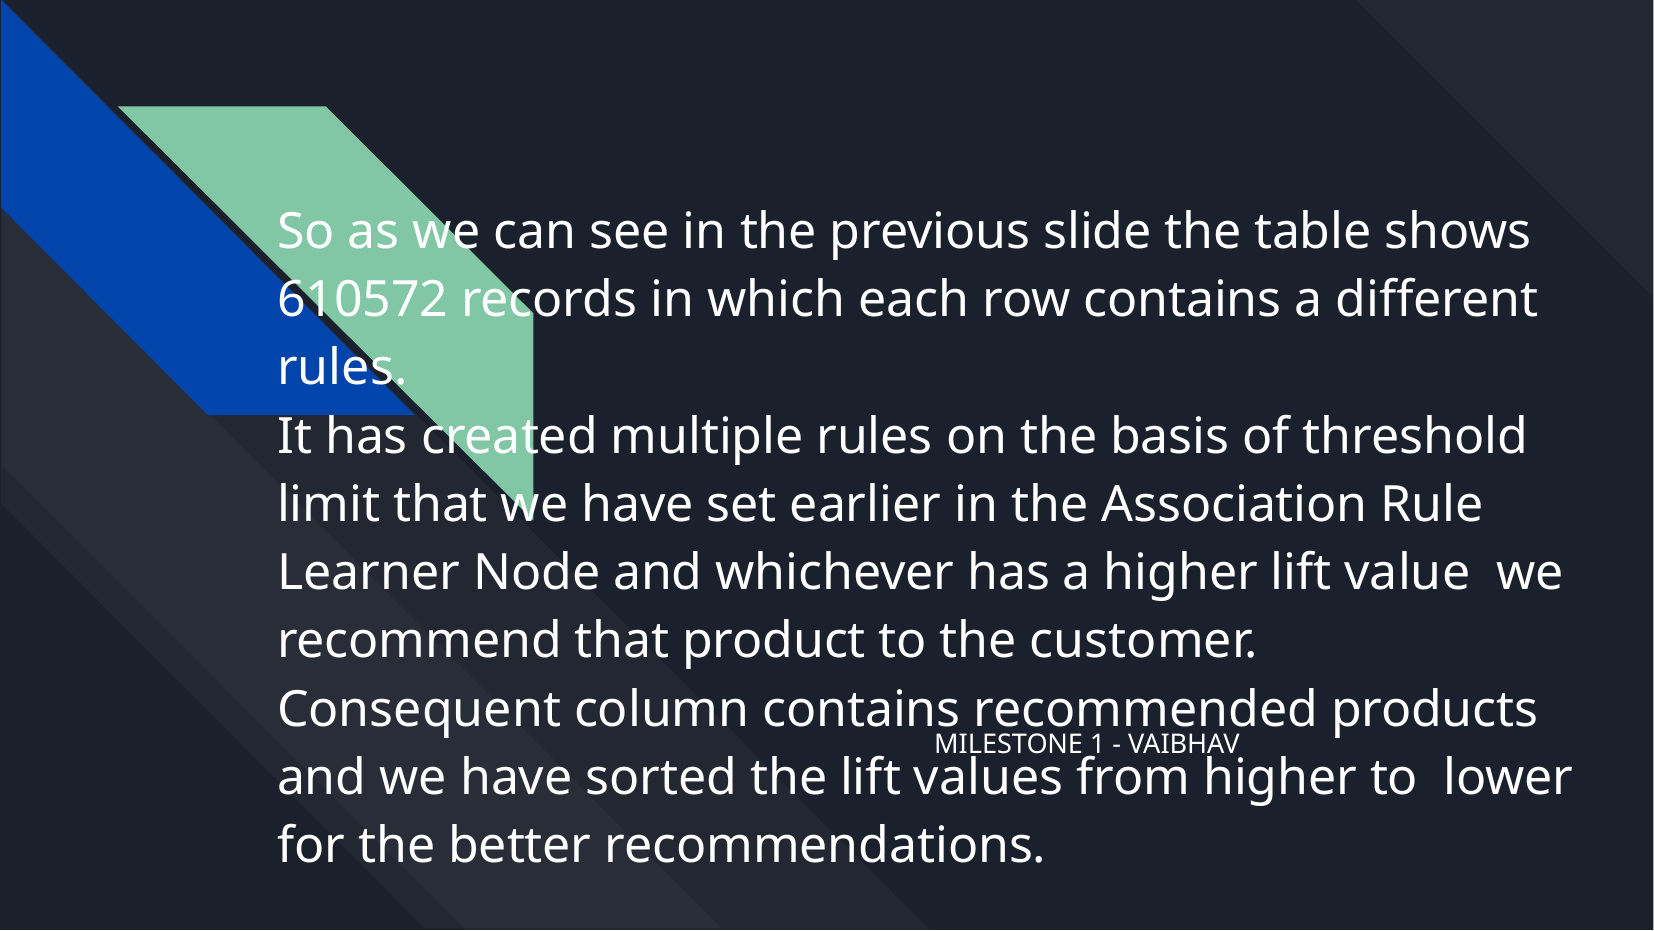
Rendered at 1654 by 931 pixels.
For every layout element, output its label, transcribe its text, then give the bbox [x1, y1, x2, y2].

text_box So as we can see in the previous slide the table shows 610572 records in which each row contains a different rules. It has created multiple rules on the basis of threshold limit that we have set earlier in the Association Rule Learner Node and whichever has a higher lift value we recommend that product to the customer. Consequent column contains recommended products and we have sorted the lift values from higher to lower for the better recommendations. [262, 187, 1651, 931]
